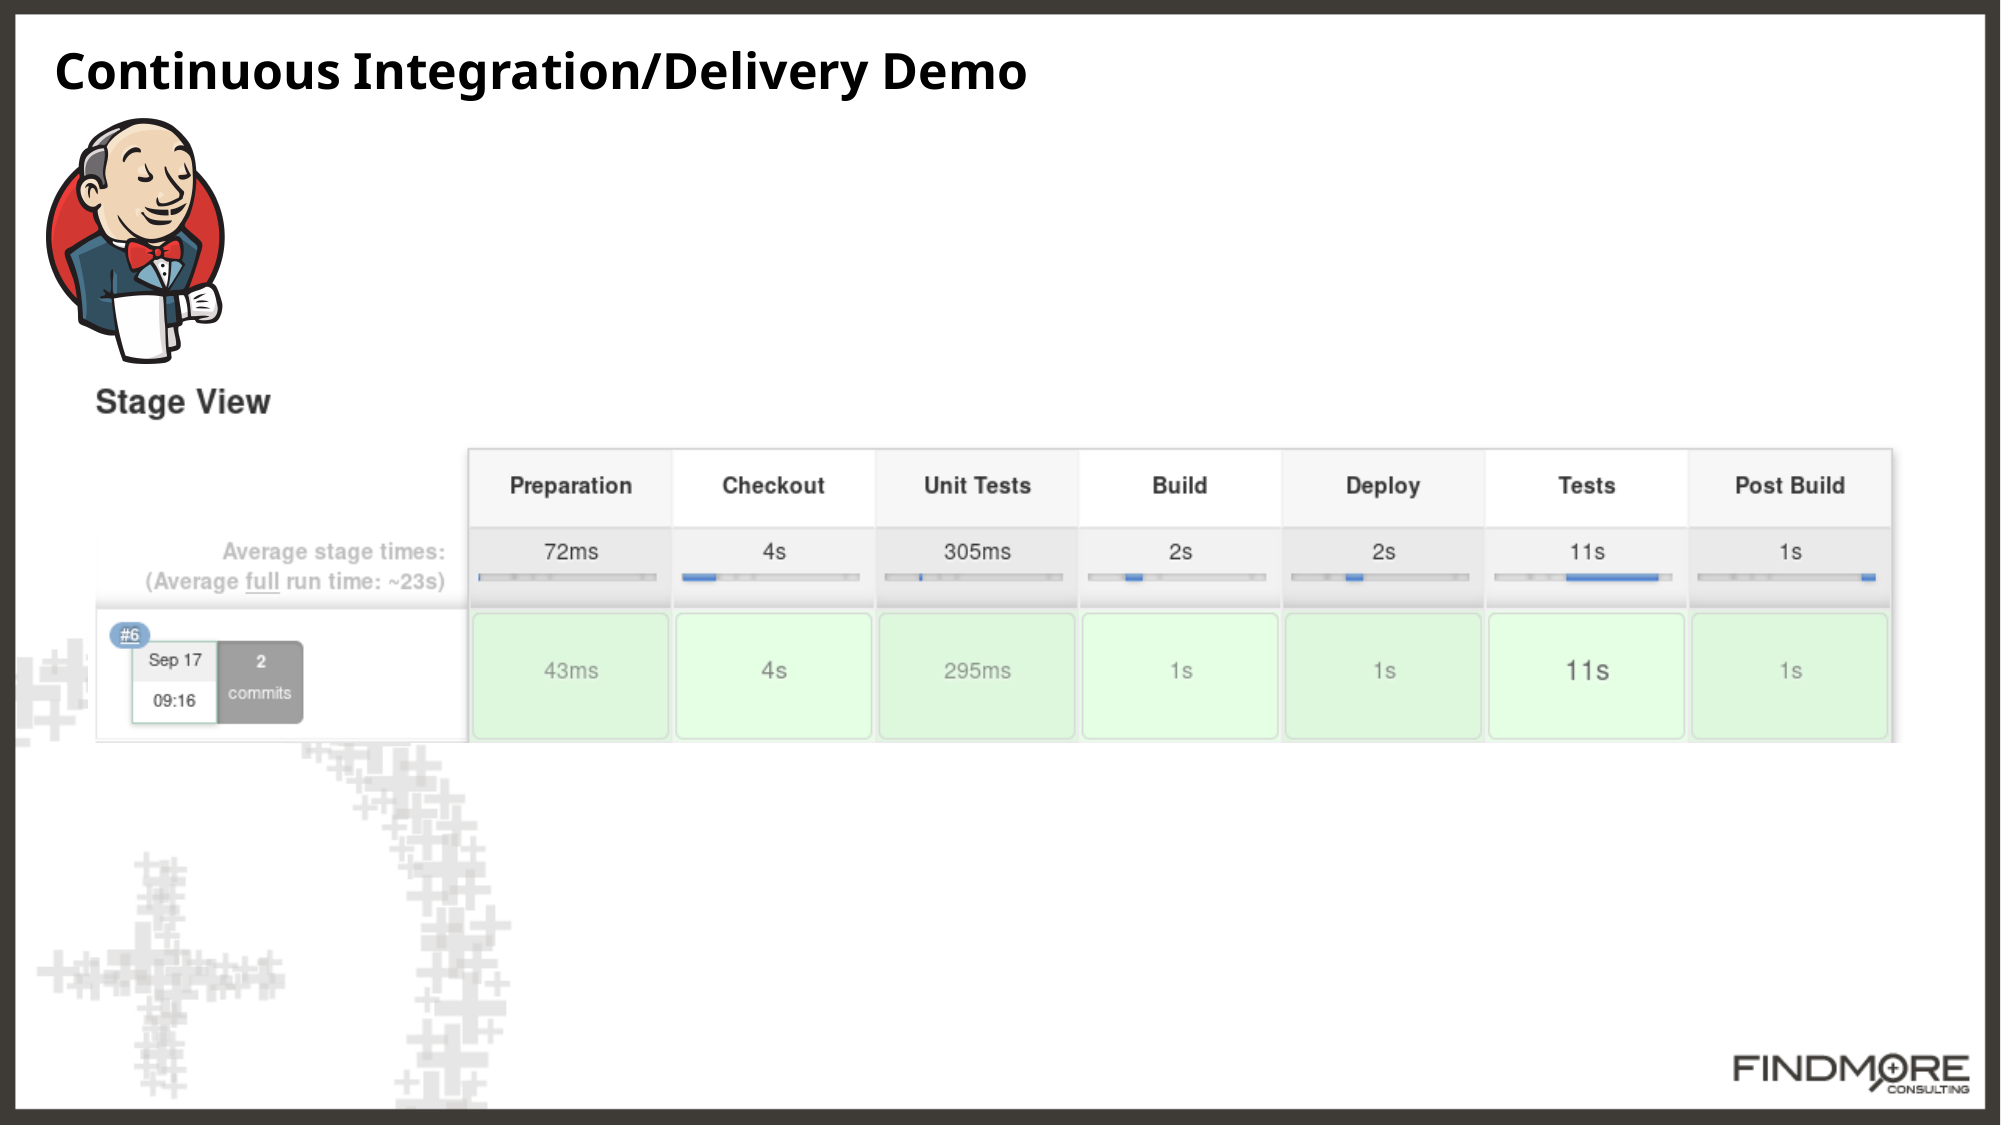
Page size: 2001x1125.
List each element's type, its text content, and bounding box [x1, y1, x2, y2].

picture [0, 0, 2001, 1125]
text_box Continuous Integration/Delivery Demo [39, 32, 1960, 1064]
